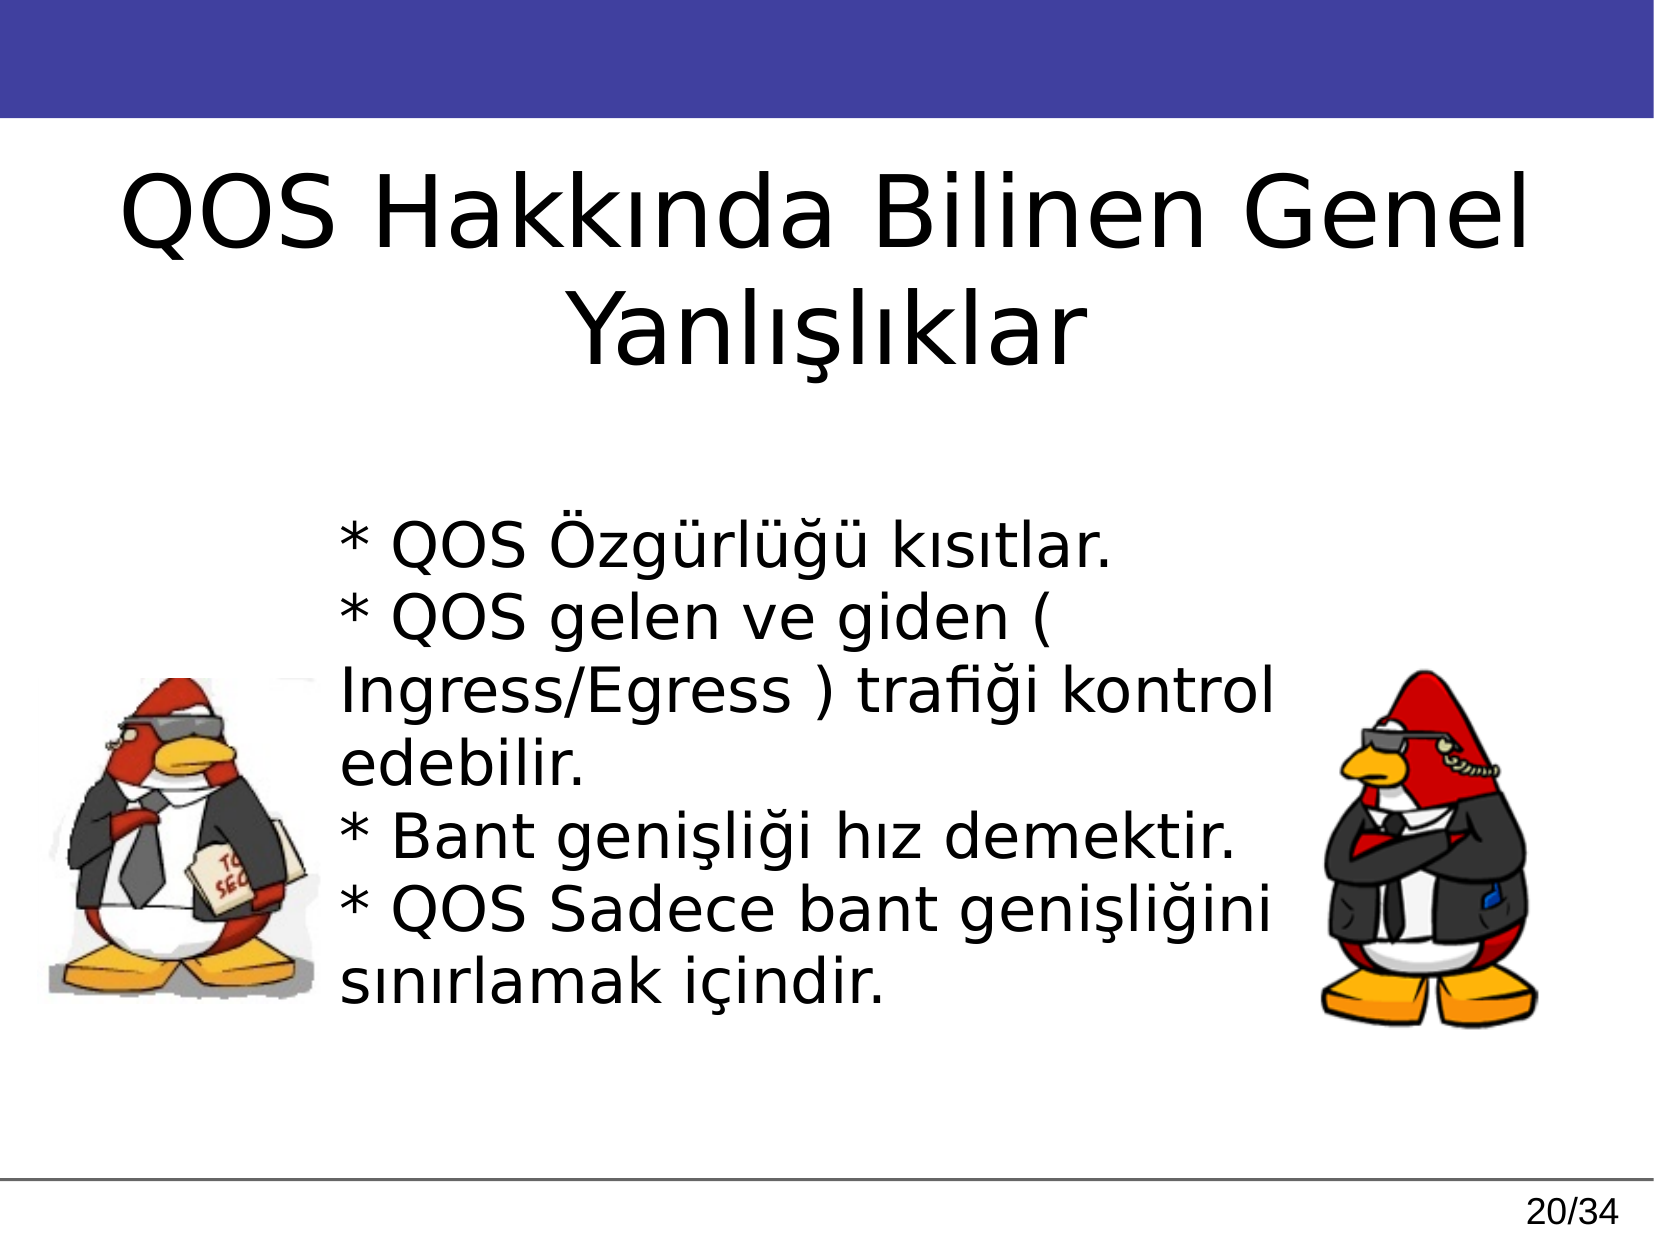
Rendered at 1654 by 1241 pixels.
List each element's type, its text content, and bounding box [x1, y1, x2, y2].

text_box * QOS Özgürlüğü kısıtlar. * QOS gelen ve giden ( Ingress/Egress ) trafiği kontrol edebilir. * Bant genişliği hız demektir. * QOS Sadece bant genişliğini sınırlamak içindir. [324, 501, 1388, 1099]
picture [37, 678, 324, 1004]
text_box QOS Hakkında Bilinen Genel Yanlışlıklar [0, 147, 1654, 396]
picture [1388, 631, 1654, 1075]
text_box <number>/34 [1511, 1183, 1654, 1241]
